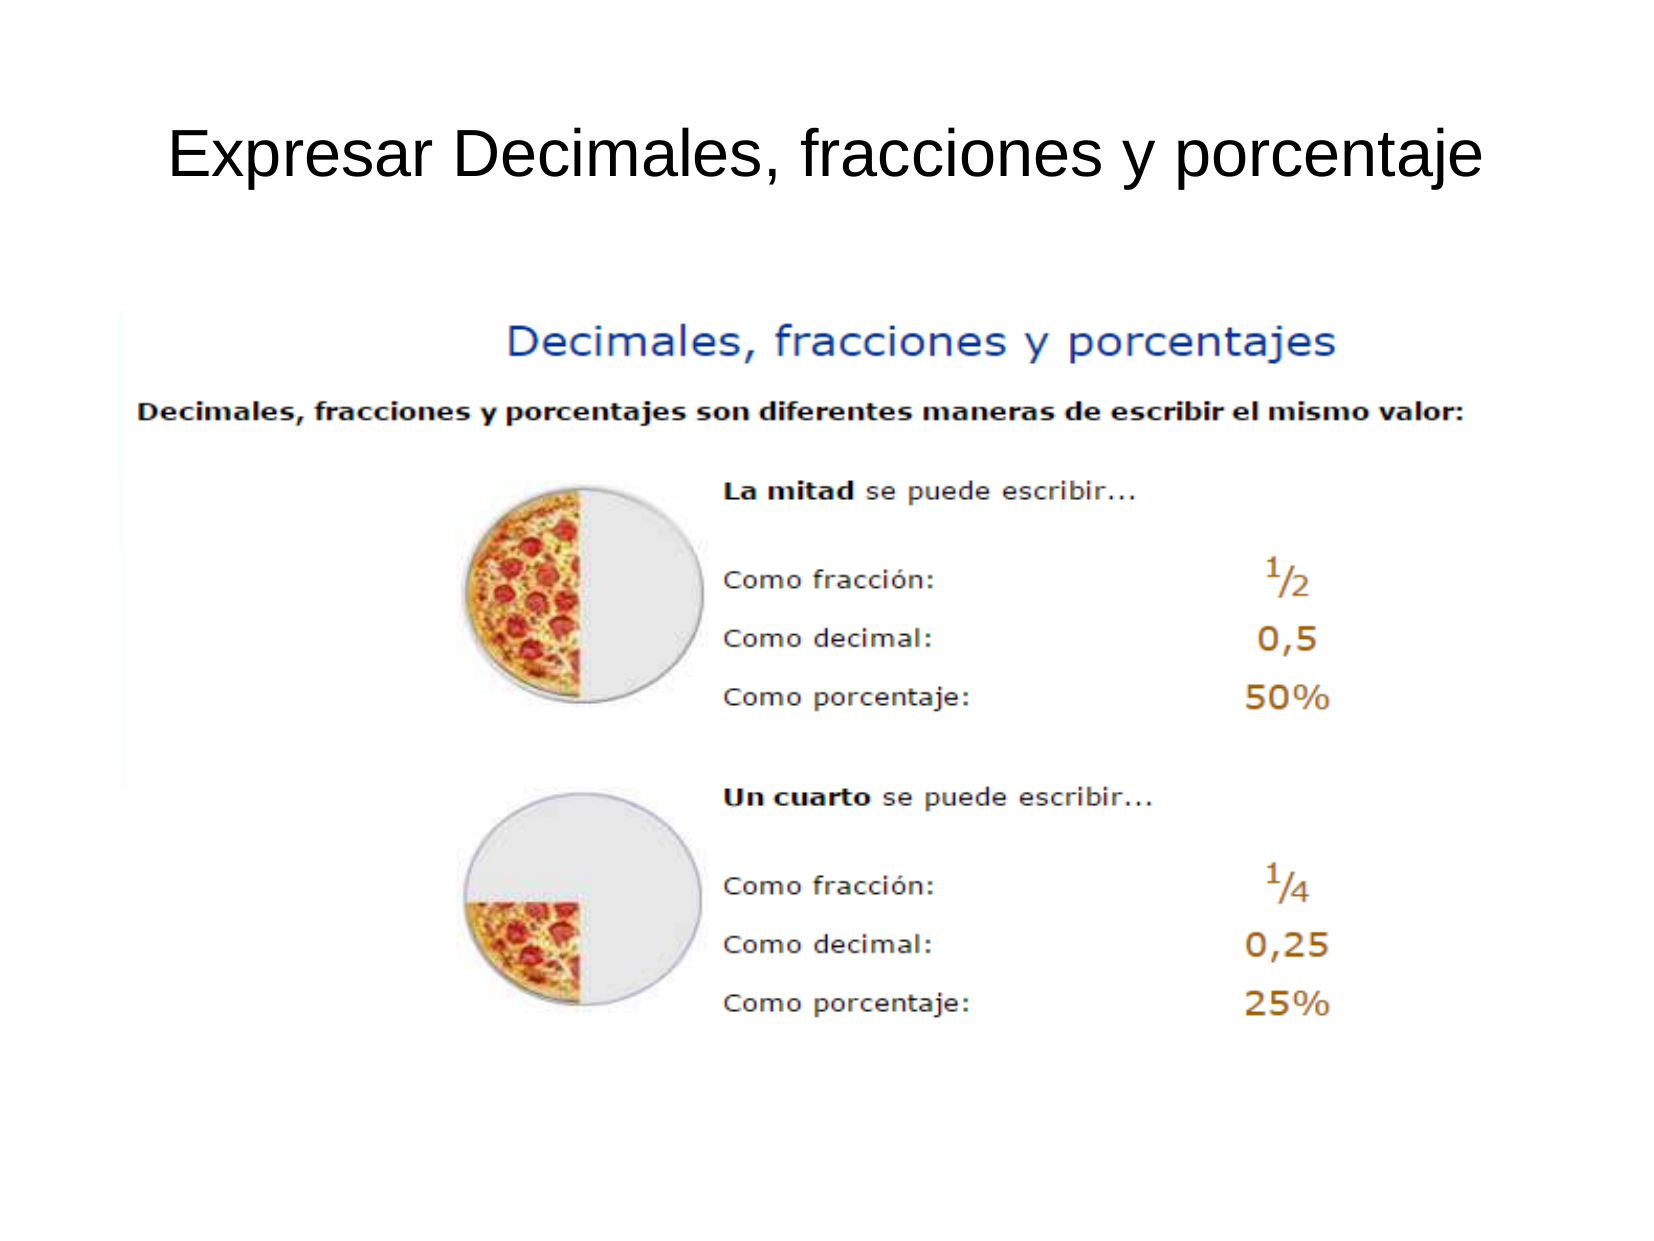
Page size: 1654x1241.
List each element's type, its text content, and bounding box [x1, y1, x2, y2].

picture [118, 311, 1536, 1063]
title Expresar Decimales, fracciones y porcentaje [82, 49, 1571, 257]
